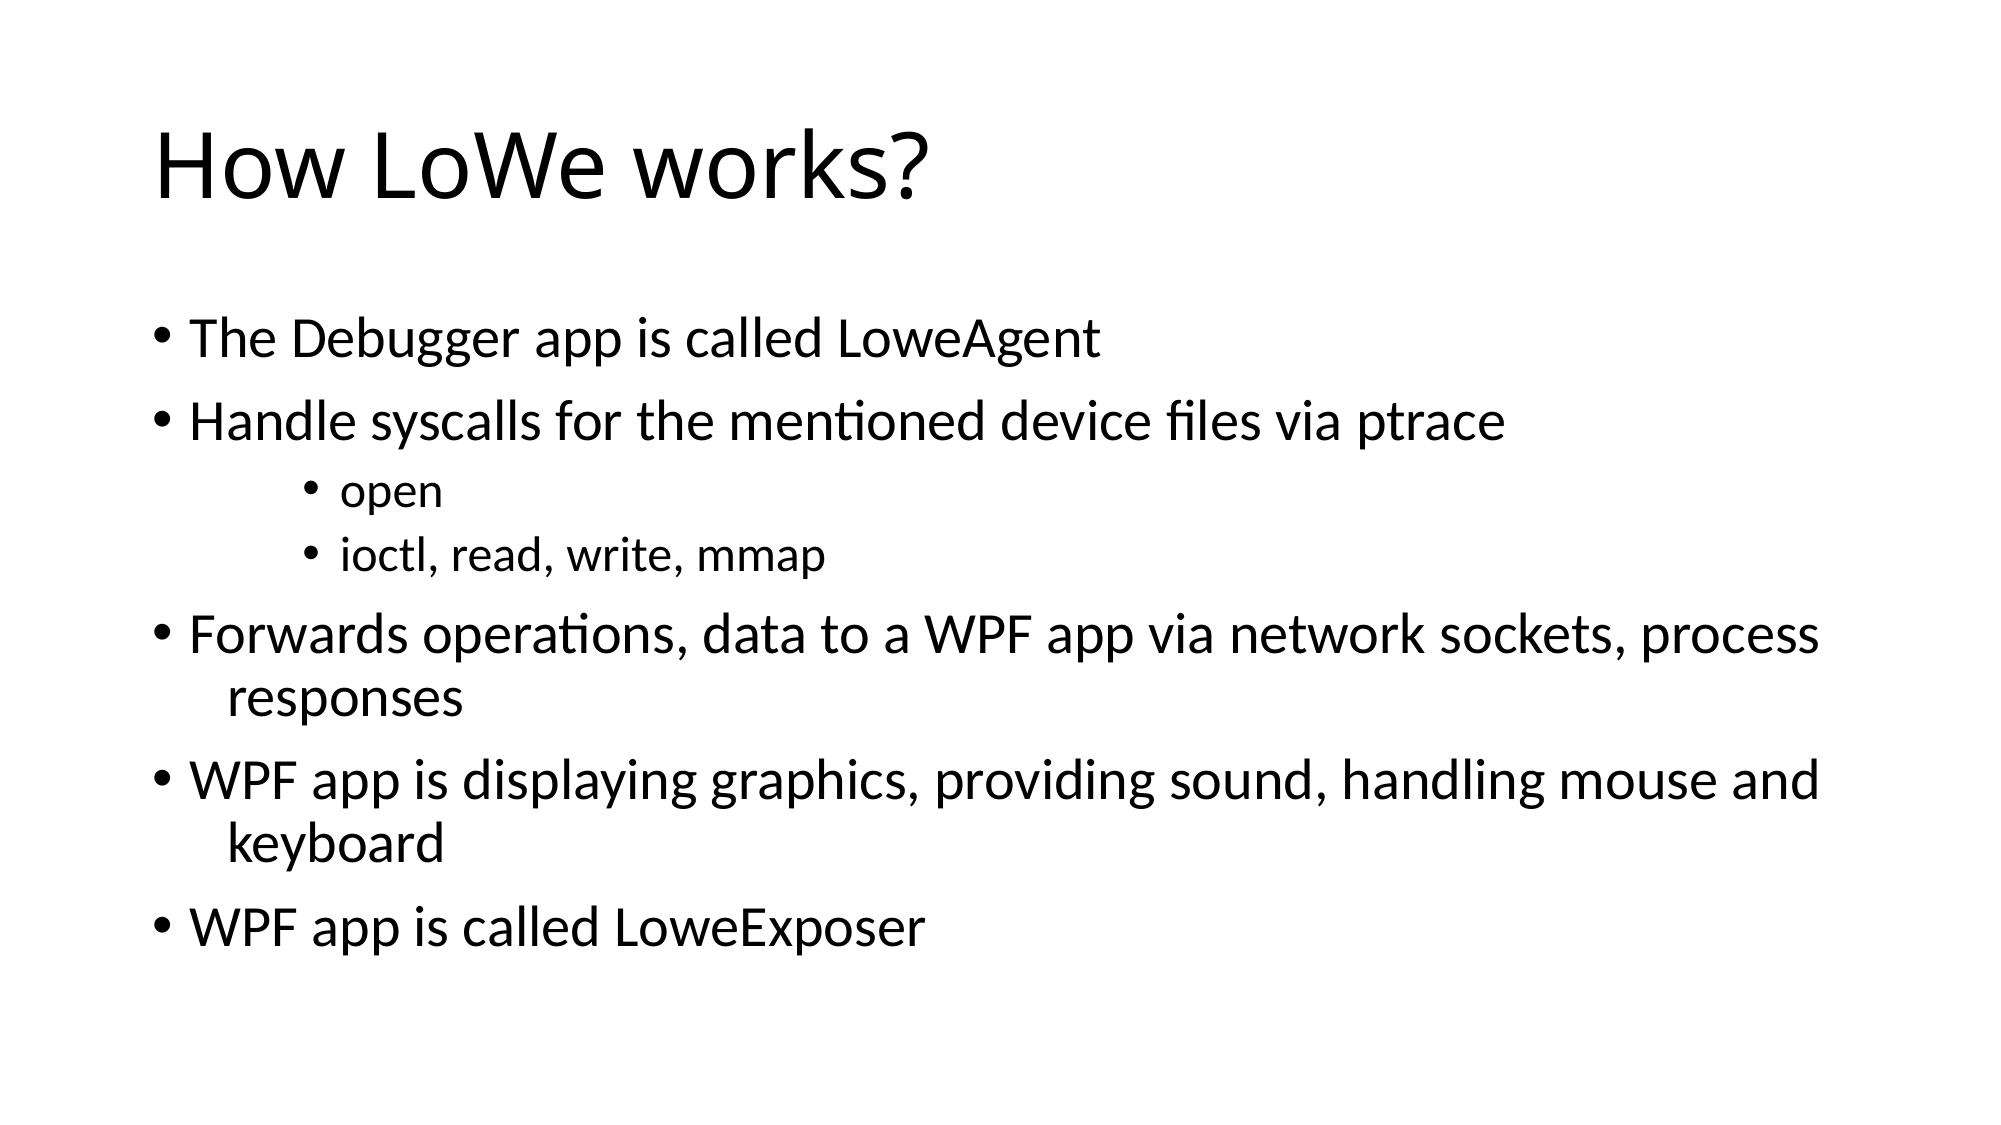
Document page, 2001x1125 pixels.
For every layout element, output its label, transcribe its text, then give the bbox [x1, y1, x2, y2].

list The Debugger app is called LoweAgent Handle syscalls for the mentioned device files via ptrace open ioctl, read, write, mmap Forwards operations, data to a WPF app via network sockets, process responses WPF app is displaying graphics, providing sound, handling mouse and keyboard WPF app is called LoweExposer [137, 299, 1863, 1014]
title How LoWe works? [137, 59, 1863, 278]
